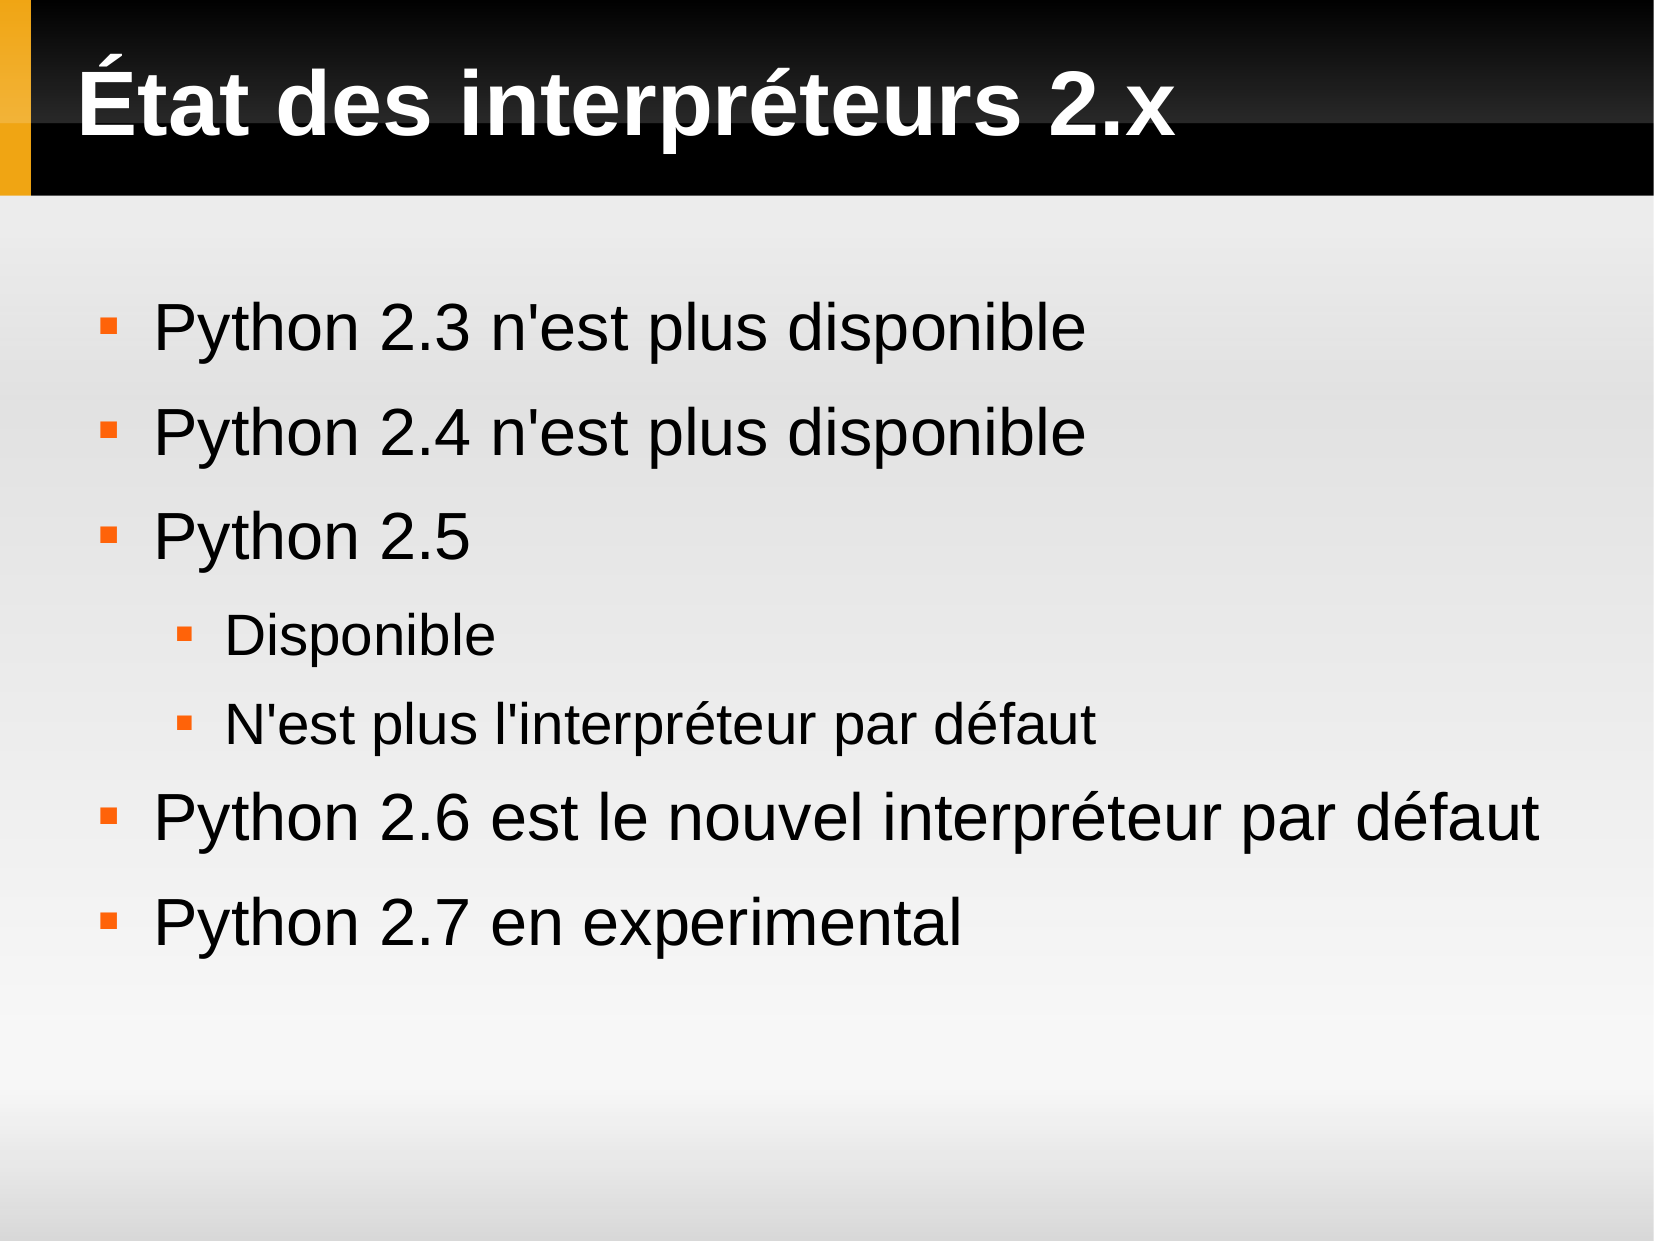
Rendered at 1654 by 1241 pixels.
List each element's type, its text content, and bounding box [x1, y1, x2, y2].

picture [0, 0, 1654, 1241]
list Python 2.3 n'est plus disponible Python 2.4 n'est plus disponible Python 2.5 Disponible N'est plus l'interpréteur par défaut Python 2.6 est le nouvel interpréteur par défaut Python 2.7 en experimental [82, 290, 1571, 1109]
title État des interpréteurs 2.x [76, 0, 1565, 208]
